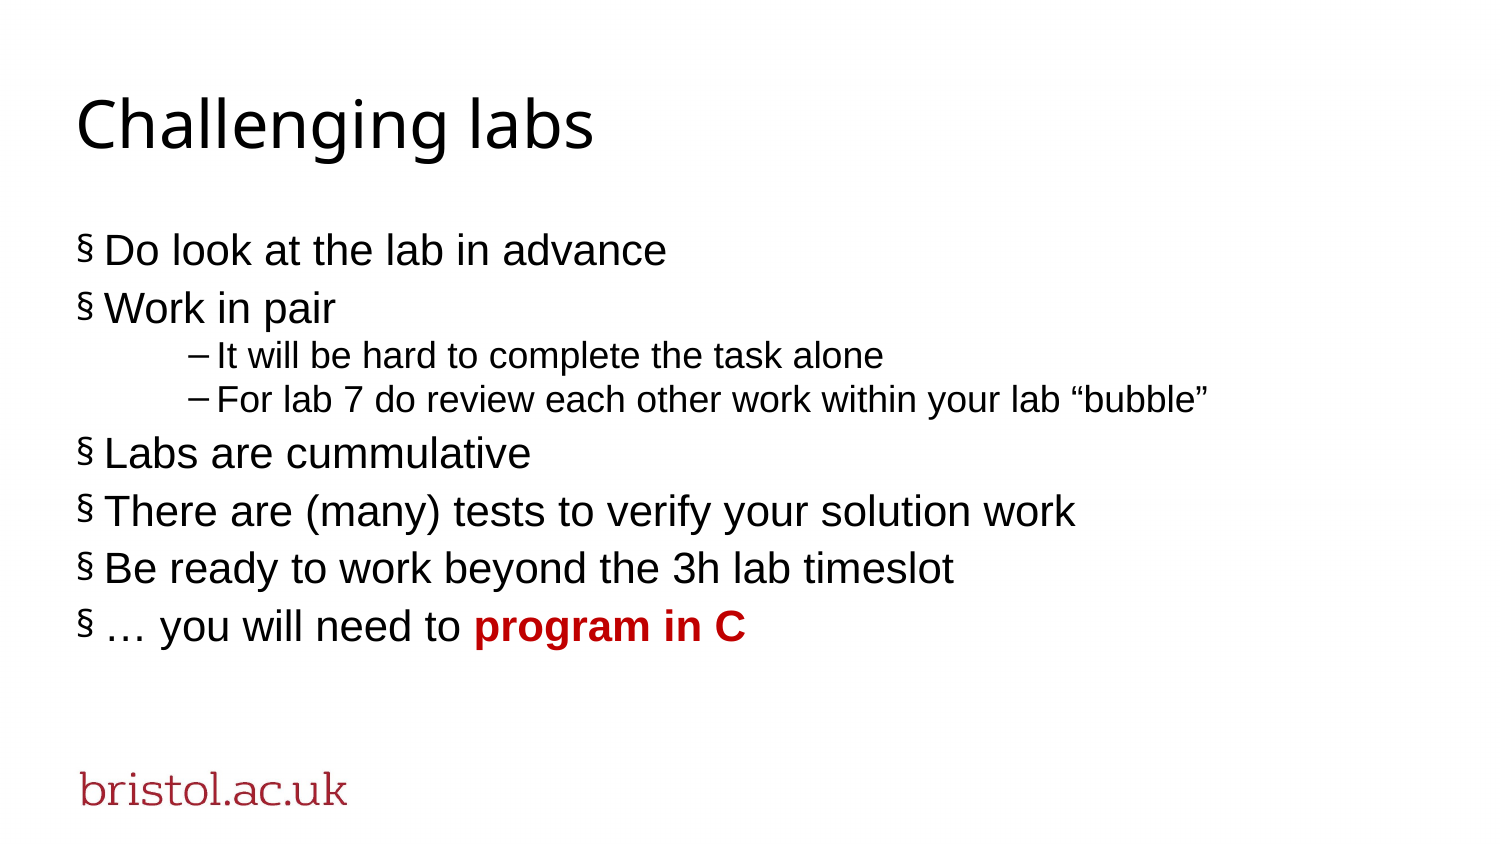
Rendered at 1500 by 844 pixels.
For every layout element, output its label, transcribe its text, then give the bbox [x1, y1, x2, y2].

list Do look at the lab in advance Work in pair It will be hard to complete the task alone For lab 7 do review each other work within your lab “bubble” Labs are cummulative There are (many) tests to verify your solution work Be ready to work beyond the 3h lab timeslot … you will need to program in C [60, 224, 1440, 699]
title Challenging labs [60, 44, 1440, 209]
